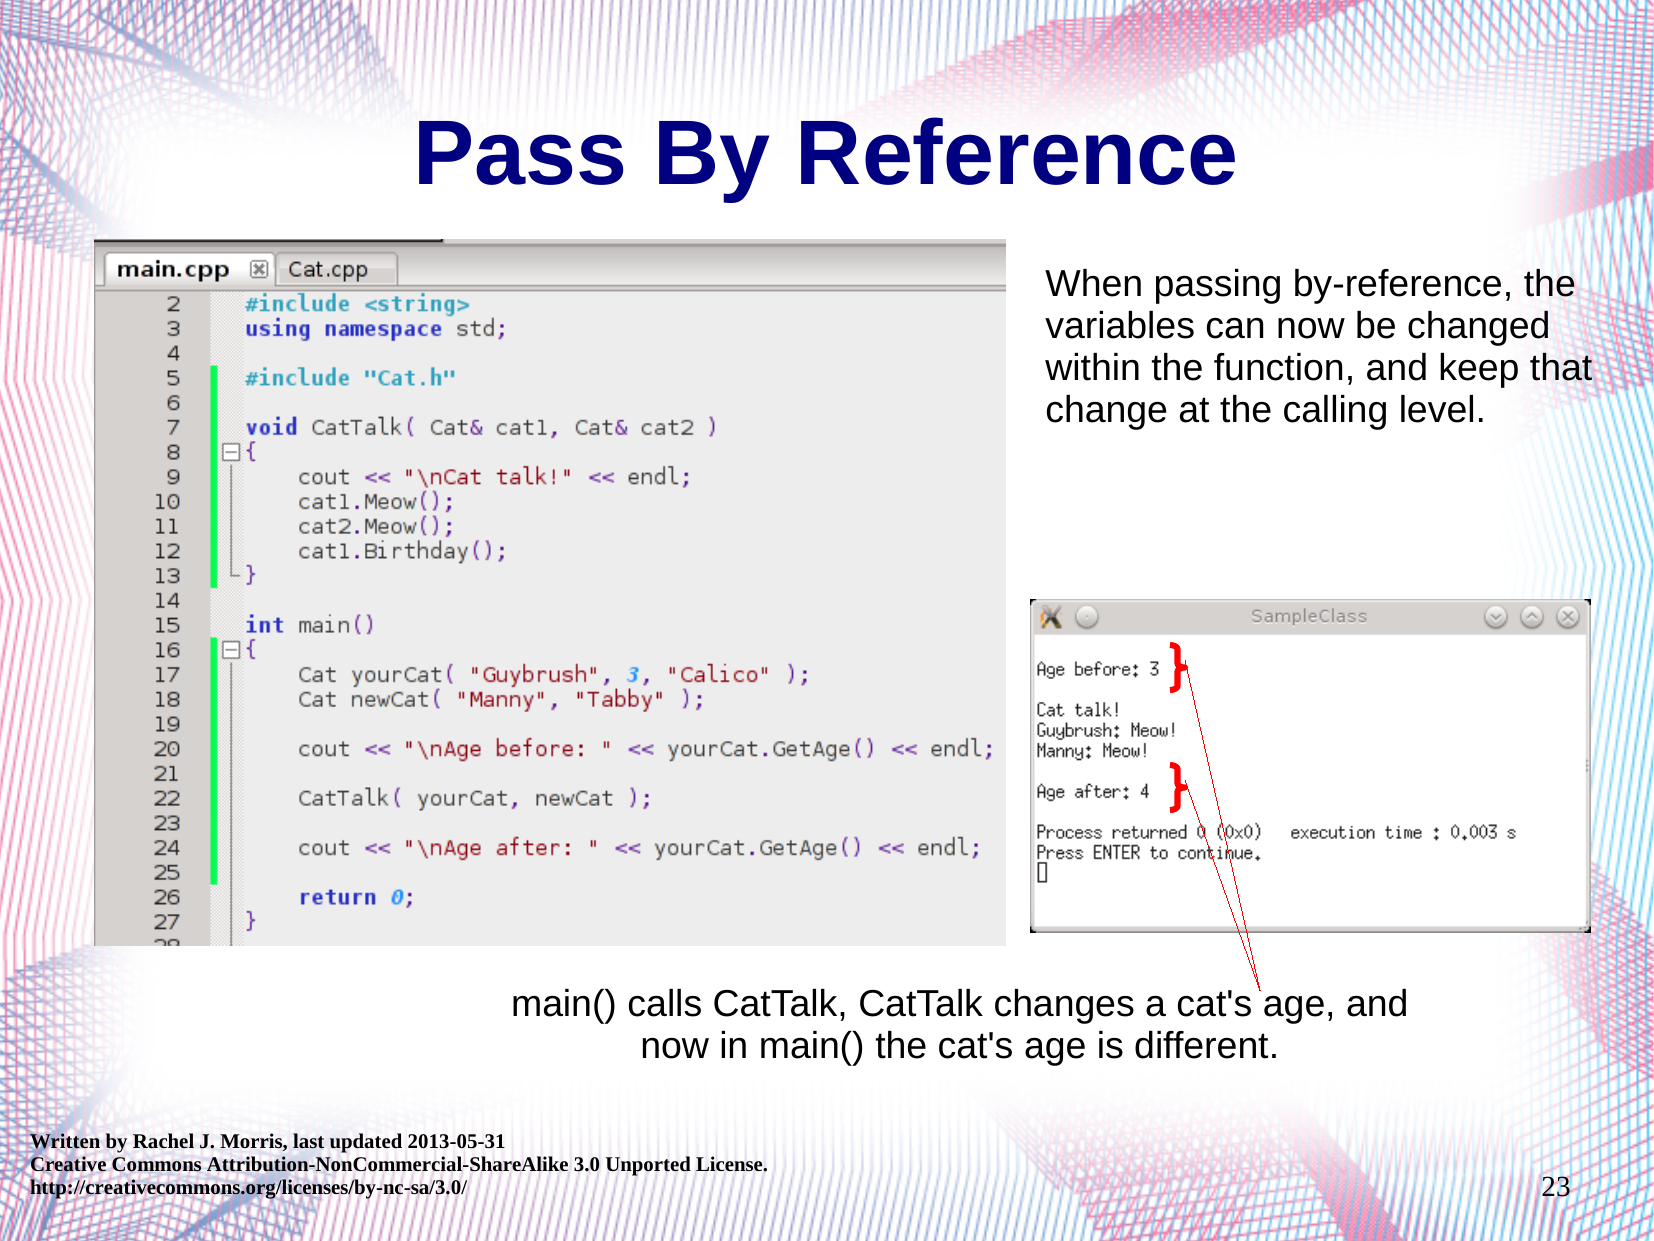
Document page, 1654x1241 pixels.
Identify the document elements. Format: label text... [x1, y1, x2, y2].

text_box When passing by-reference, the variables can now be changed within the function, and keep that change at the calling level. [1030, 255, 1646, 468]
title Pass By Reference [82, 49, 1571, 257]
text_box main() calls CatTalk, CatTalk changes a cat's age, and now in main() the cat's age is different. [480, 975, 1441, 1074]
picture [0, 0, 1654, 1241]
